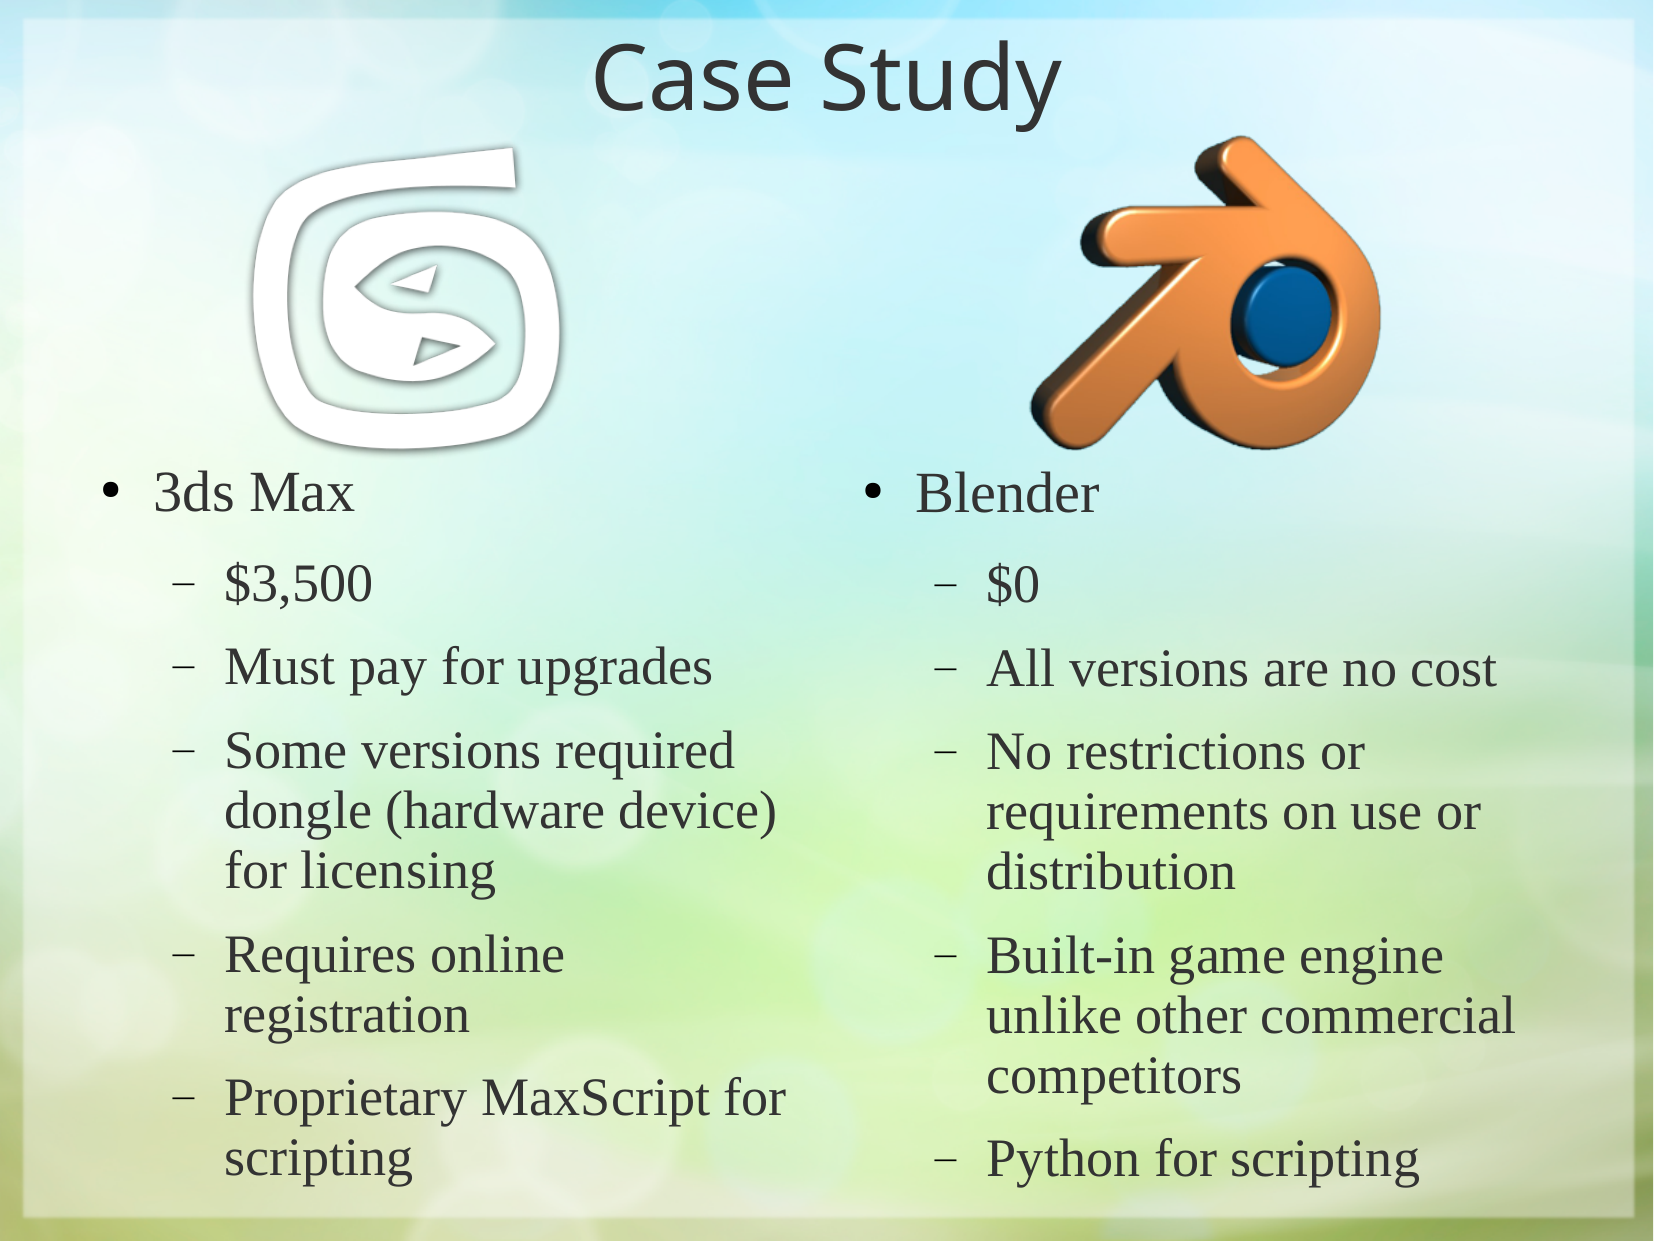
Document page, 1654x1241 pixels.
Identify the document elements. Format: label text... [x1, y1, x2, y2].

picture [0, 0, 1654, 1241]
list Blender $0 All versions are no cost No restrictions or requirements on use or distribution Built-in game engine unlike other commercial competitors Python for scripting [844, 460, 1571, 1189]
title Case Study [82, 0, 1571, 151]
list 3ds Max $3,500 Must pay for upgrades Some versions required dongle (hardware device) for licensing Requires online registration Proprietary MaxScript for scripting [82, 458, 809, 1241]
